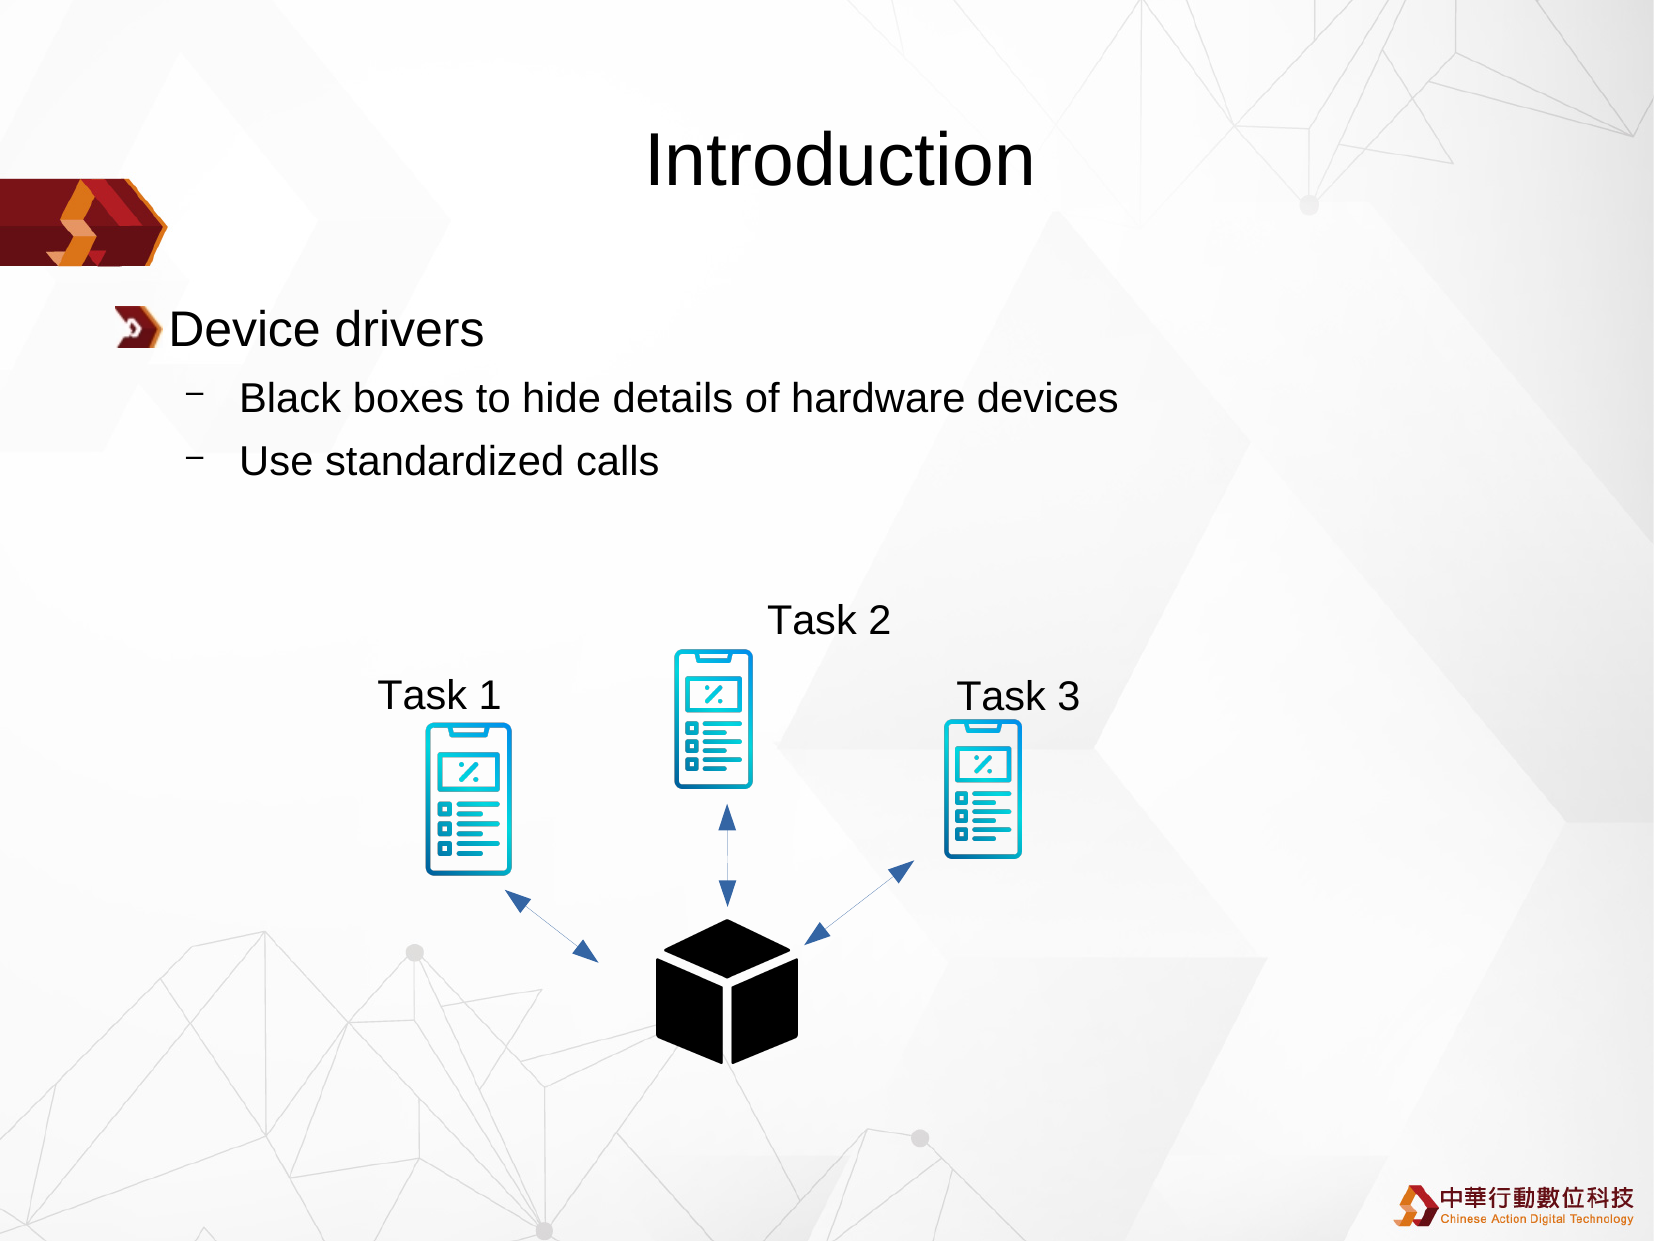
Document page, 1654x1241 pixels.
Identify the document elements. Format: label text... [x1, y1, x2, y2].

text_box Task 2 [752, 585, 976, 676]
list Device drivers Black boxes to hide details of hardware devices Use standardized calls [82, 289, 1571, 1109]
text_box Task 3 [941, 661, 1156, 776]
title Introduction [82, 102, 1571, 289]
text_box Task 1 [362, 660, 601, 776]
picture [0, 0, 1654, 1241]
